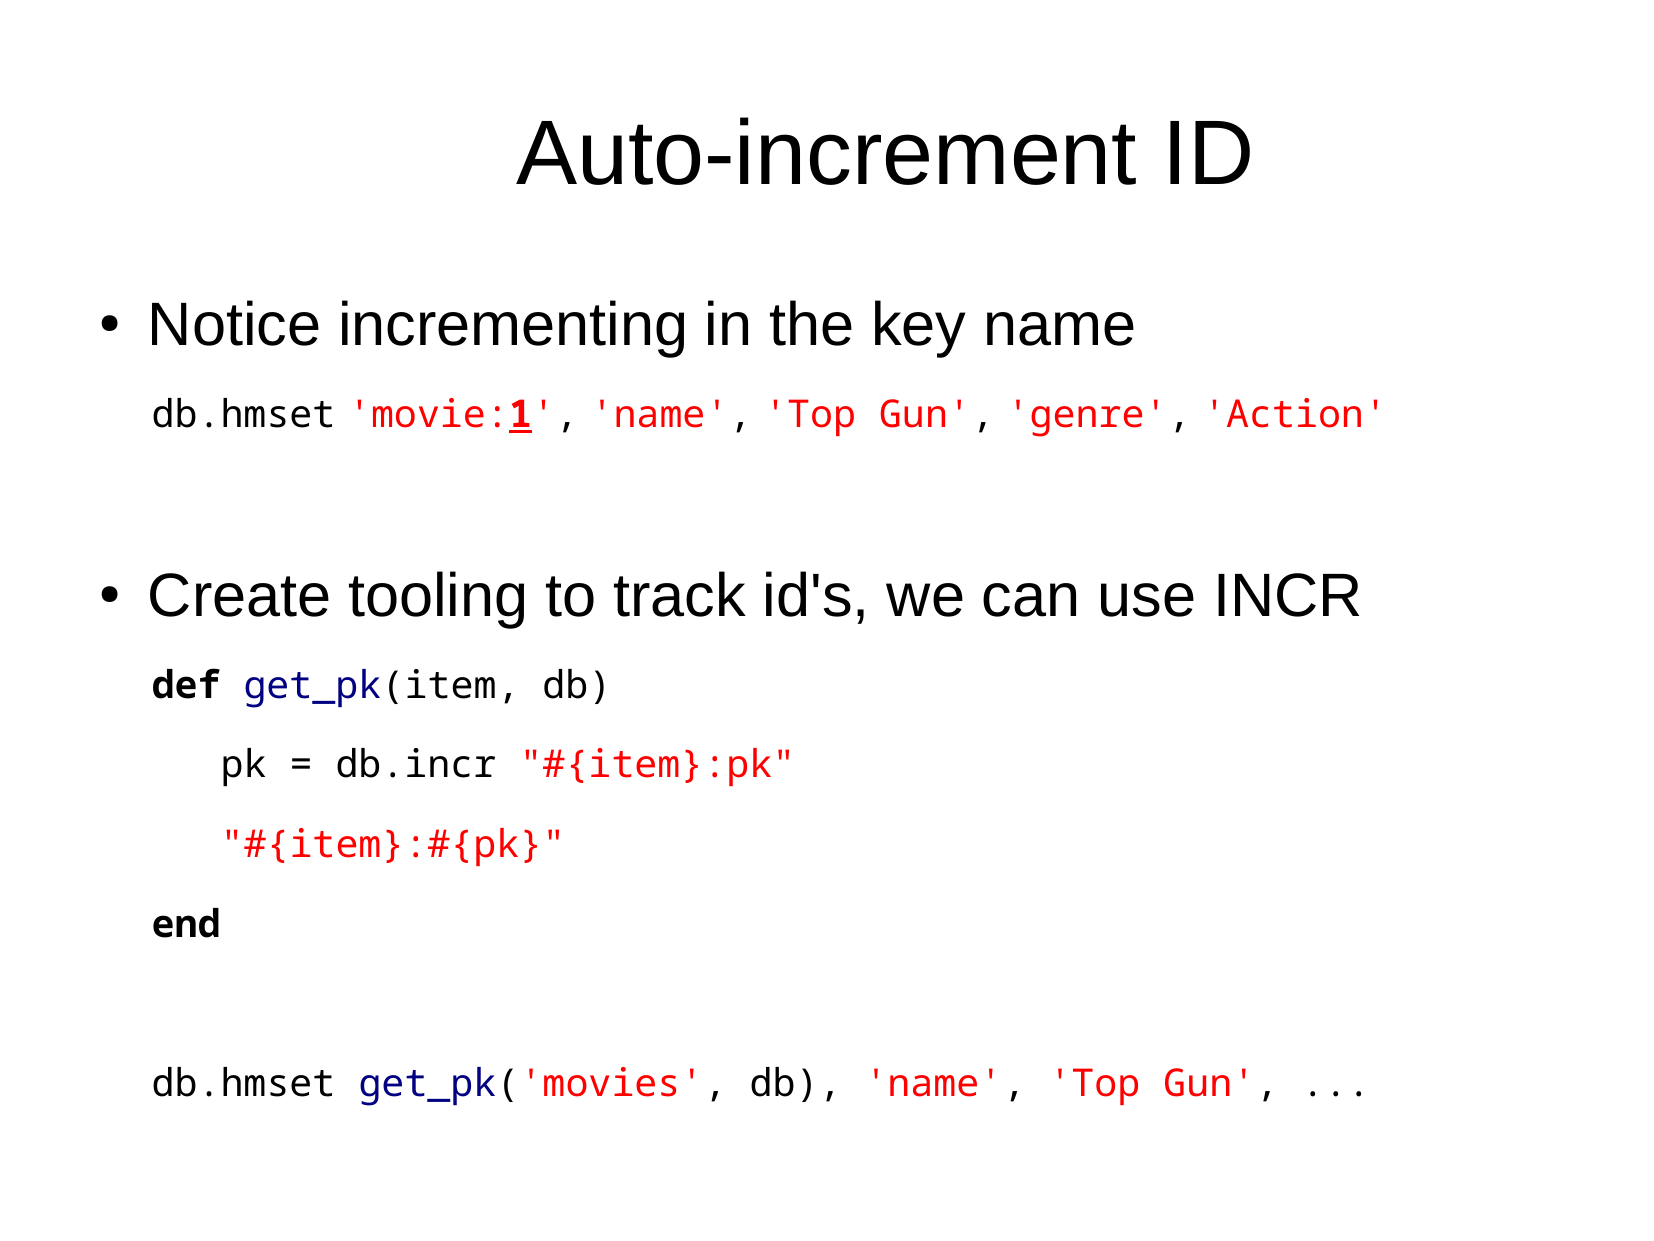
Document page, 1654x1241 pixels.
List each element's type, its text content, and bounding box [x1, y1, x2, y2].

title Auto-increment ID [82, 49, 1571, 257]
list Notice incrementing in the key name db.hmset 'movie:1', 'name', 'Top Gun', 'genre', 'Action' Create tooling to track id's, we can use INCR def get_pk(item, db) pk = db.incr "#{item}:pk" "#{item}:#{pk}" end db.hmset get_pk('movies', db), 'name', 'Top Gun', ... [82, 290, 1571, 1109]
